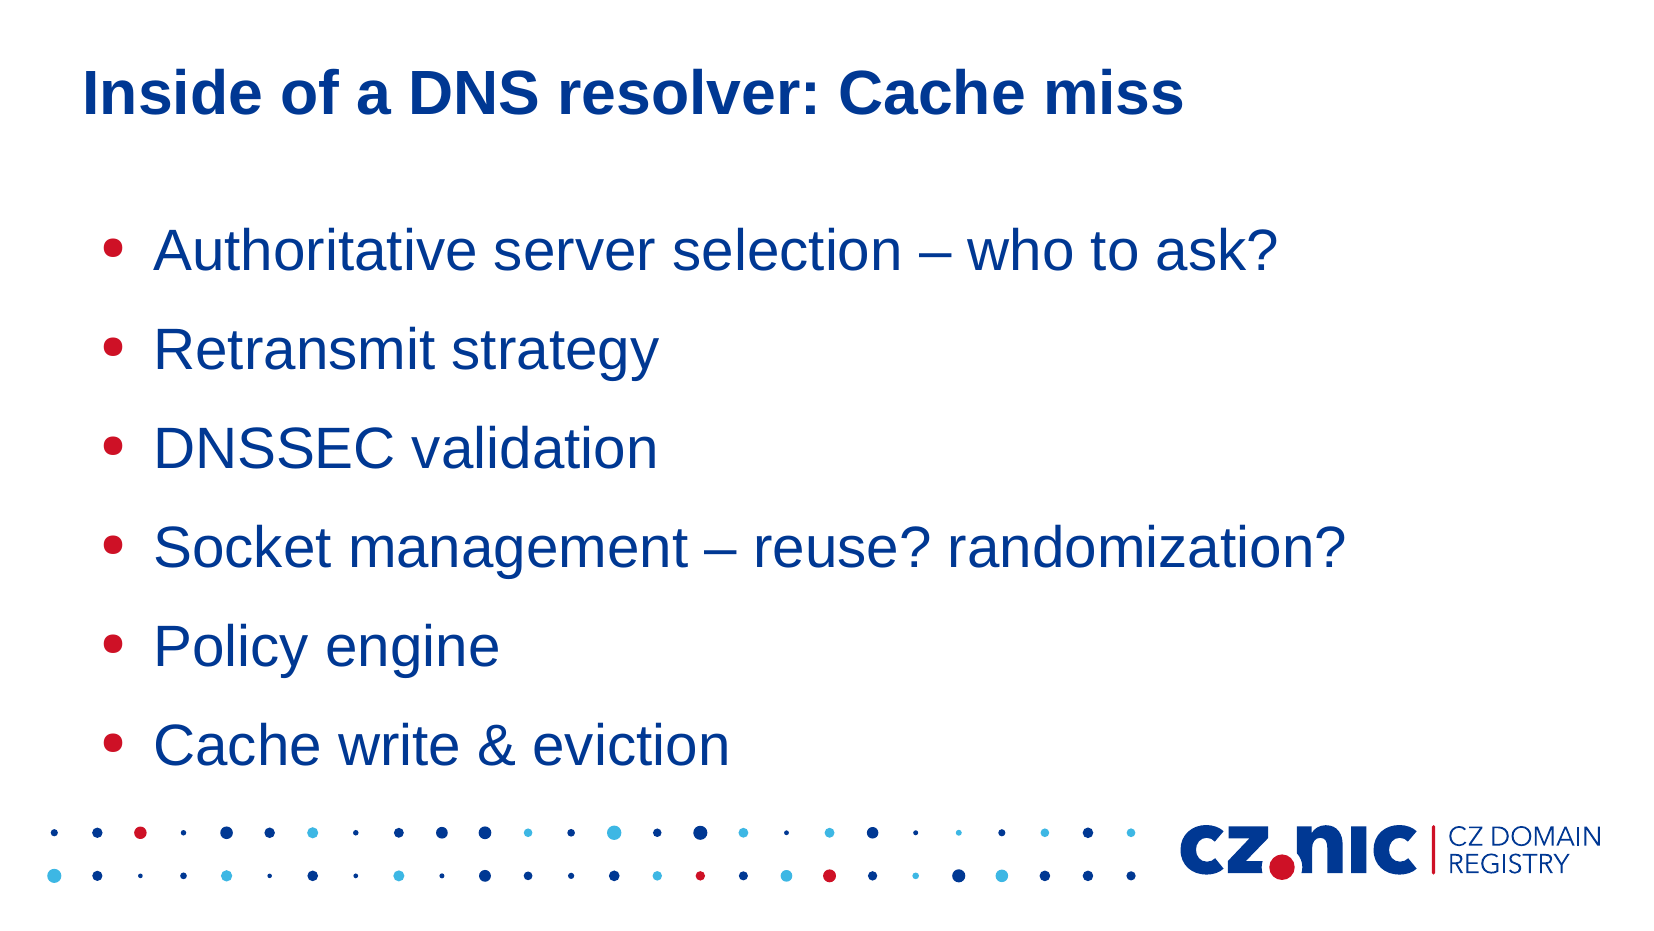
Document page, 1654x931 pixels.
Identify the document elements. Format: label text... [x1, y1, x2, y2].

list Authoritative server selection – who to ask? Retransmit strategy DNSSEC validation Socket management – reuse? randomization? Policy engine Cache write & eviction [82, 217, 1571, 910]
title Inside of a DNS resolver: Cache miss [82, 53, 1571, 133]
